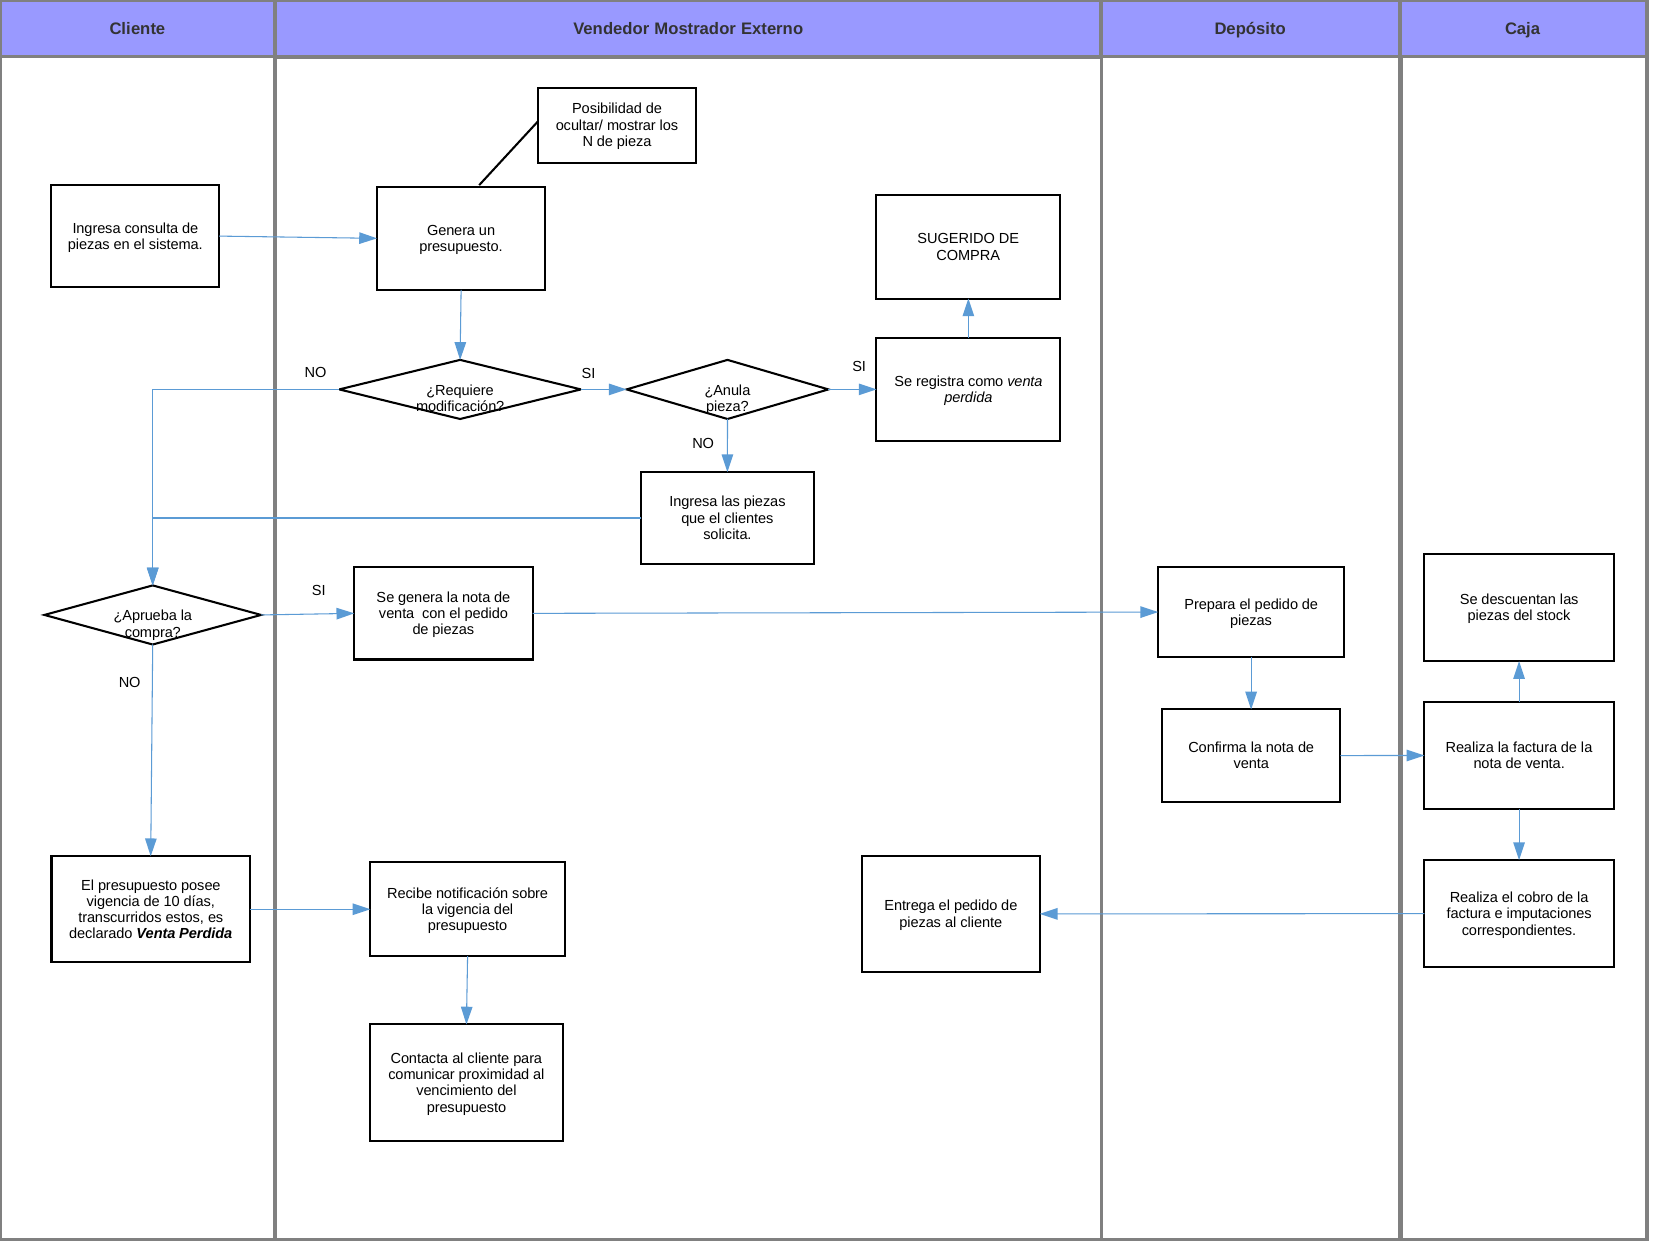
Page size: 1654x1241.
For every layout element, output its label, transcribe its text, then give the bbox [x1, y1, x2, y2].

text_box Se descuentan las piezas del stock [1424, 554, 1614, 662]
text_box Entrega el pedido de piezas al cliente [861, 855, 1040, 973]
text_box El presupuesto posee vigencia de 10 días, transcurridos estos, es declarado Venta Perdida [51, 856, 250, 963]
text_box Genera un presupuesto. [376, 186, 546, 290]
text_box SUGERIDO DE COMPRA [876, 195, 1061, 299]
text_box Cliente [0, 0, 275, 57]
text_box Se registra como venta perdida [876, 337, 1061, 442]
text_box Ingresa las piezas que el clientes solicita. [641, 472, 814, 564]
text_box NO [103, 666, 157, 722]
text_box Prepara el pedido de piezas [1158, 567, 1345, 657]
text_box Posibilidad de ocultar/ mostrar los N de pieza [538, 88, 696, 163]
text_box SI [564, 358, 613, 389]
text_box Caja [1402, 0, 1647, 57]
text_box Depósito [1100, 0, 1400, 57]
text_box Realiza la factura de la nota de venta. [1424, 701, 1614, 809]
text_box Realiza el cobro de la factura e imputaciones correspondientes. [1424, 860, 1614, 968]
text_box ¿Requiere modificación? [340, 360, 580, 419]
text_box Vendedor Mostrador Externo [275, 0, 1100, 57]
text_box Se genera la nota de venta con el pedido de piezas [354, 567, 533, 660]
text_box NO [288, 356, 342, 388]
text_box SI [835, 351, 883, 383]
text_box Ingresa consulta de piezas en el sistema. [51, 185, 220, 287]
text_box ¿Anula pieza? [627, 359, 828, 419]
text_box NO [676, 428, 730, 459]
text_box Confirma la nota de venta [1161, 709, 1341, 802]
text_box SI [295, 574, 343, 632]
text_box ¿Aprueba la compra? [44, 585, 261, 645]
text_box Contacta al cliente para comunicar proximidad al vencimiento del presupuesto [370, 1024, 563, 1141]
text_box Recibe notificación sobre la vigencia del presupuesto [370, 862, 565, 957]
